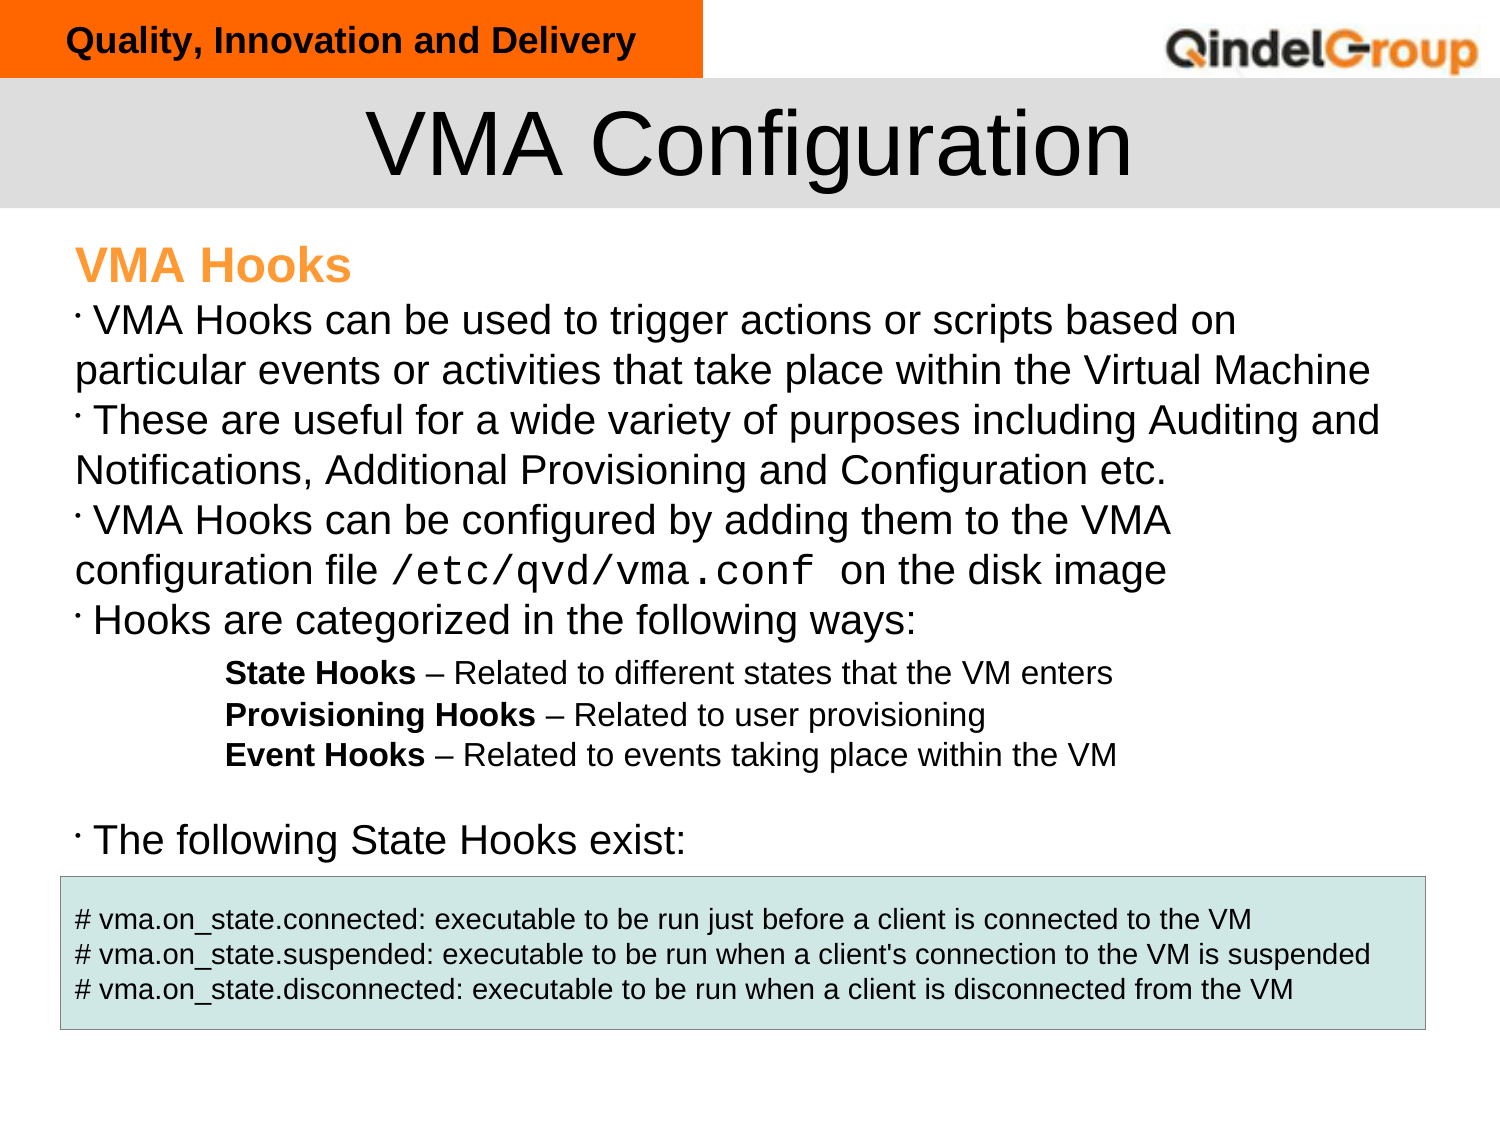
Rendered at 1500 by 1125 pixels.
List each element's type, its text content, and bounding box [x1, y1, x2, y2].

picture [1163, 23, 1481, 78]
text_box # vma.on_state.connected: executable to be run just before a client is connected to the VM # vma.on_state.suspended: executable to be run when a client's connection to the VM is suspended # vma.on_state.disconnected: executable to be run when a client is disconnected from the VM [60, 876, 1426, 1030]
title VMA Configuration [75, 45, 1426, 224]
text_box VMA Hooks VMA Hooks can be used to trigger actions or scripts based on particular events or activities that take place within the Virtual Machine These are useful for a wide variety of purposes including Auditing and Notifications, Additional Provisioning and Configuration etc. VMA Hooks can be configured by adding them to the VMA configuration file /etc/qvd/vma.conf on the disk image Hooks are categorized in the following ways: State Hooks – Related to different states that the VM enters Provisioning Hooks – Related to user provisioning Event Hooks – Related to events taking place within the VM The following State Hooks exist: [60, 224, 1426, 871]
